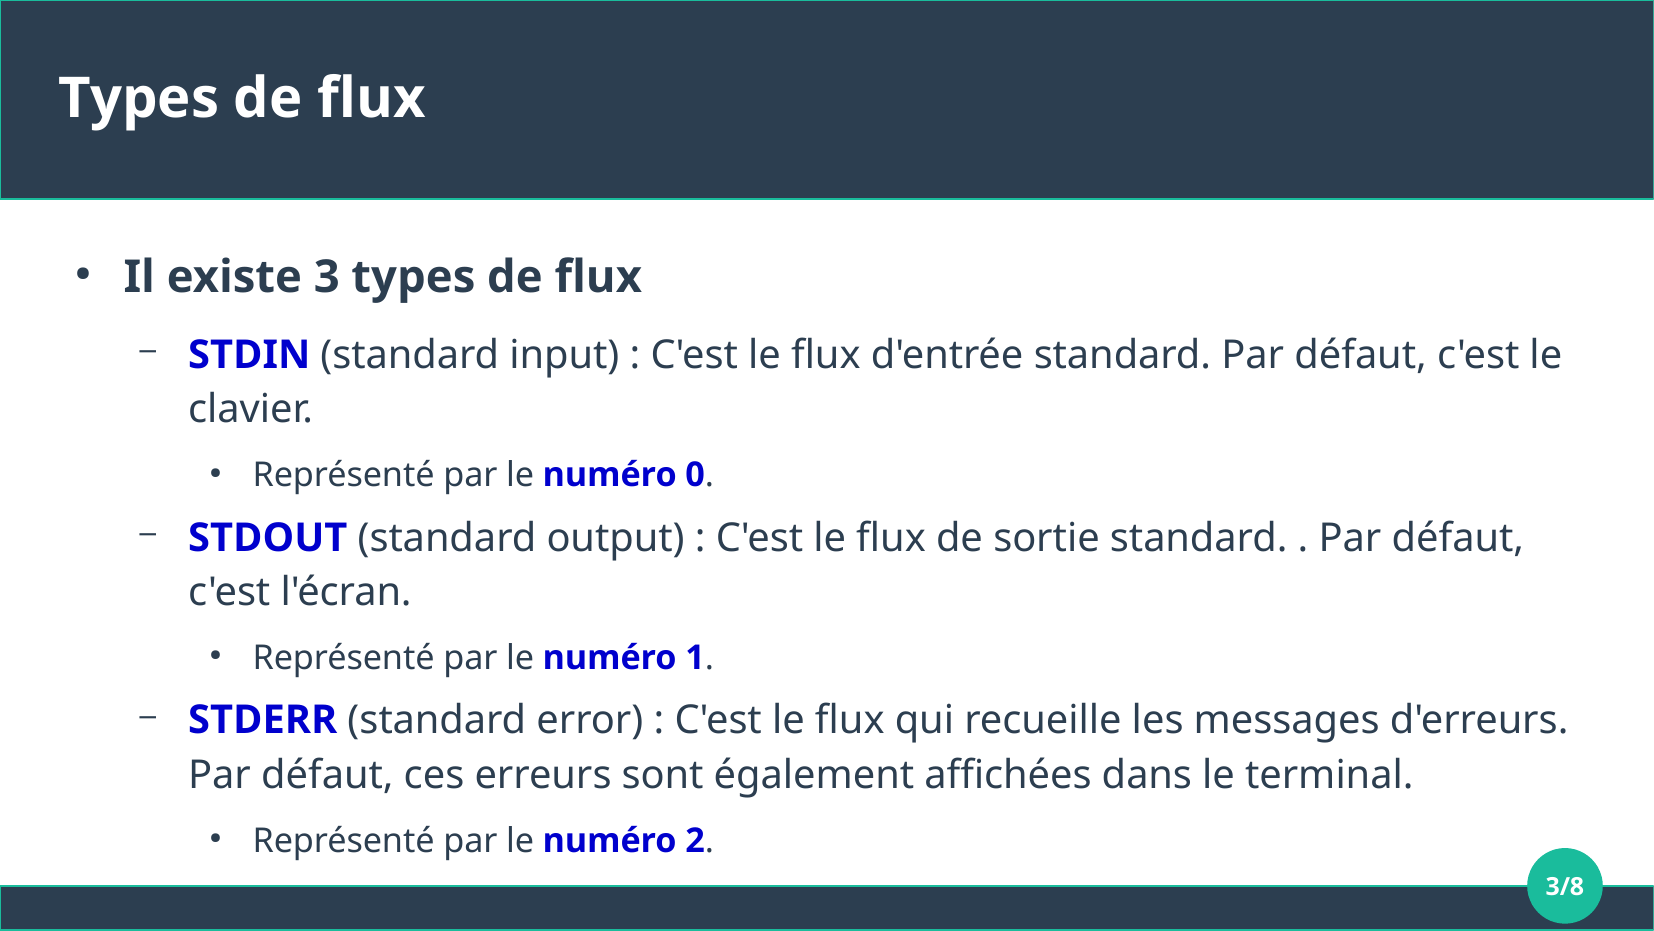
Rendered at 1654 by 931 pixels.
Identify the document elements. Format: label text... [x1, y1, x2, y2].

list Il existe 3 types de flux STDIN (standard input) : C'est le flux d'entrée standard. Par défaut, c'est le clavier. Représenté par le numéro 0. STDOUT (standard output) : C'est le flux de sortie standard. . Par défaut, c'est l'écran. Représenté par le numéro 1. STDERR (standard error) : C'est le flux qui recueille les messages d'erreurs. Par défaut, ces erreurs sont également affichées dans le terminal. Représenté par le numéro 2. [59, 243, 1595, 864]
title Types de flux [59, 37, 1595, 155]
